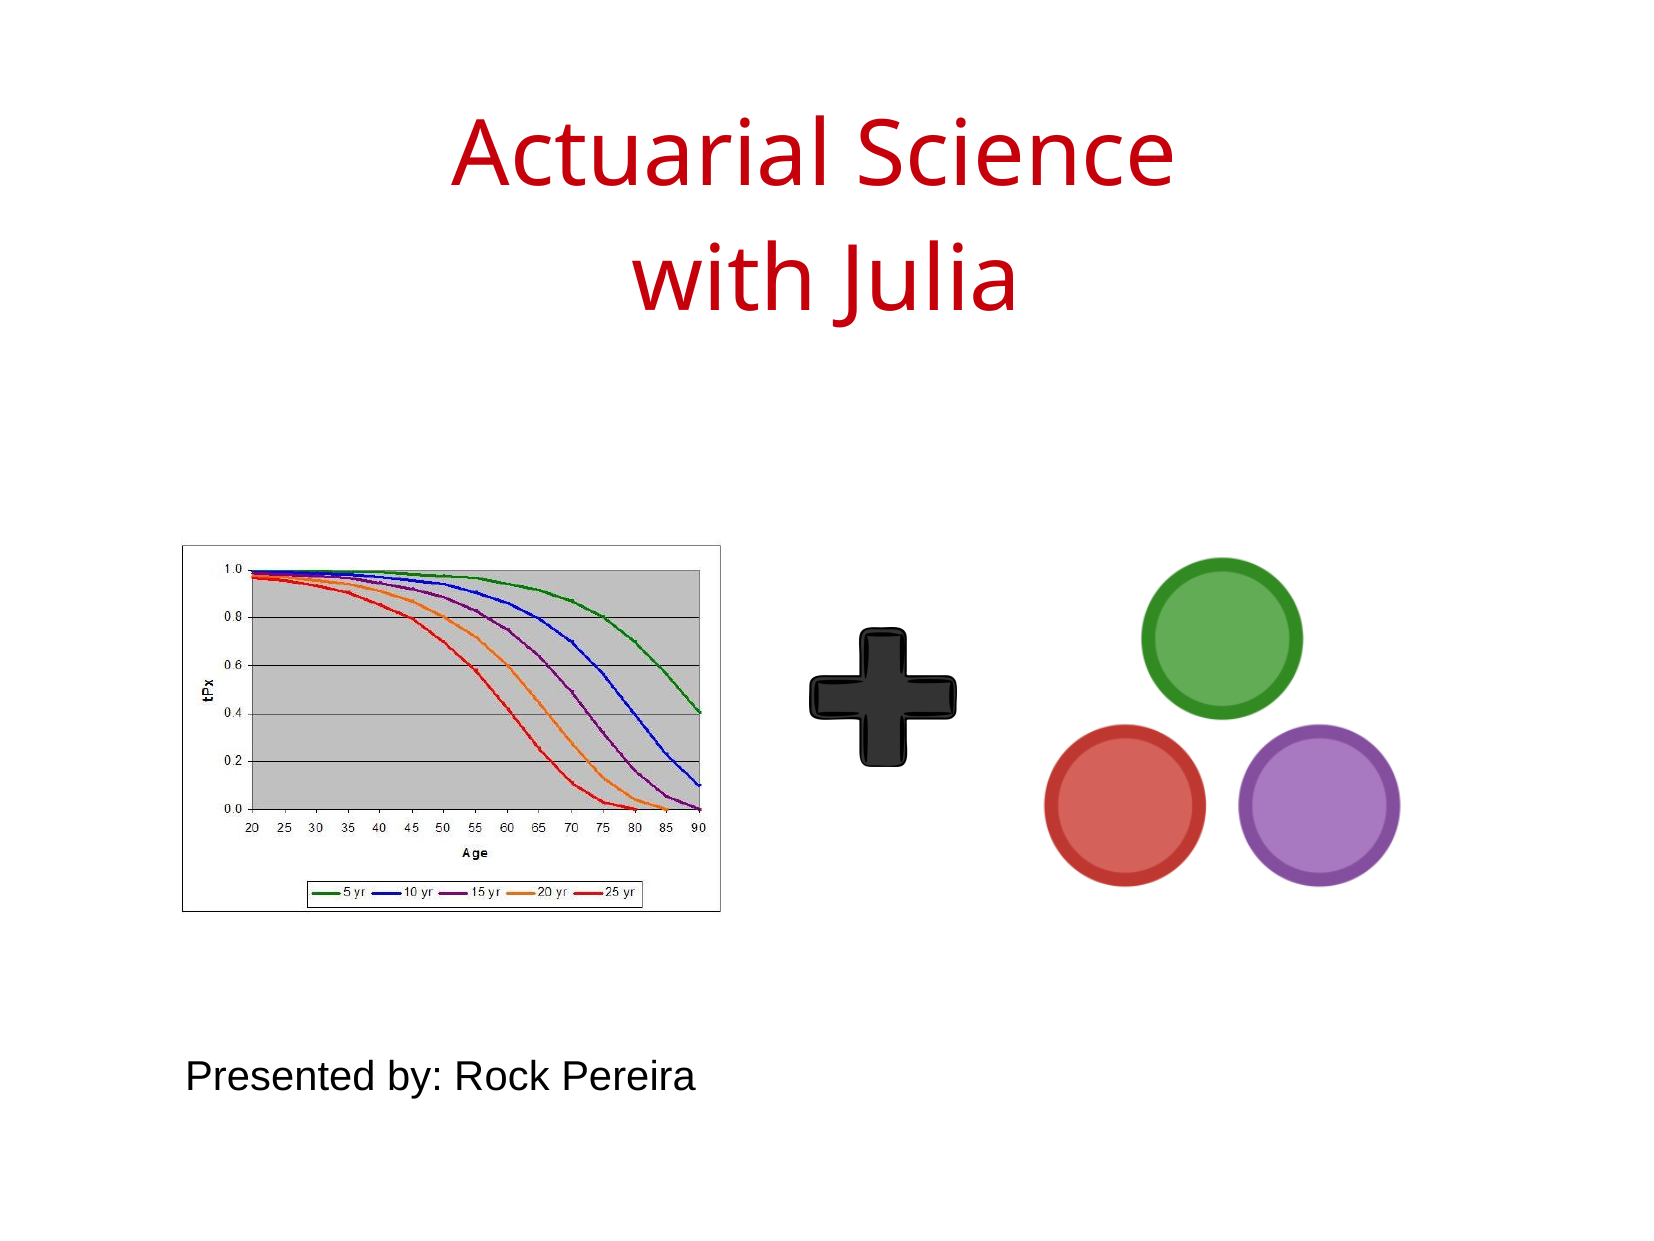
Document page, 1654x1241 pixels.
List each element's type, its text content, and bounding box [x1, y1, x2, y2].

picture [1005, 509, 1435, 940]
title Actuarial Science with Julia [82, 108, 1571, 317]
text_box Presented by: Rock Pereira [170, 1045, 771, 1107]
picture [181, 539, 721, 916]
picture [809, 627, 957, 767]
